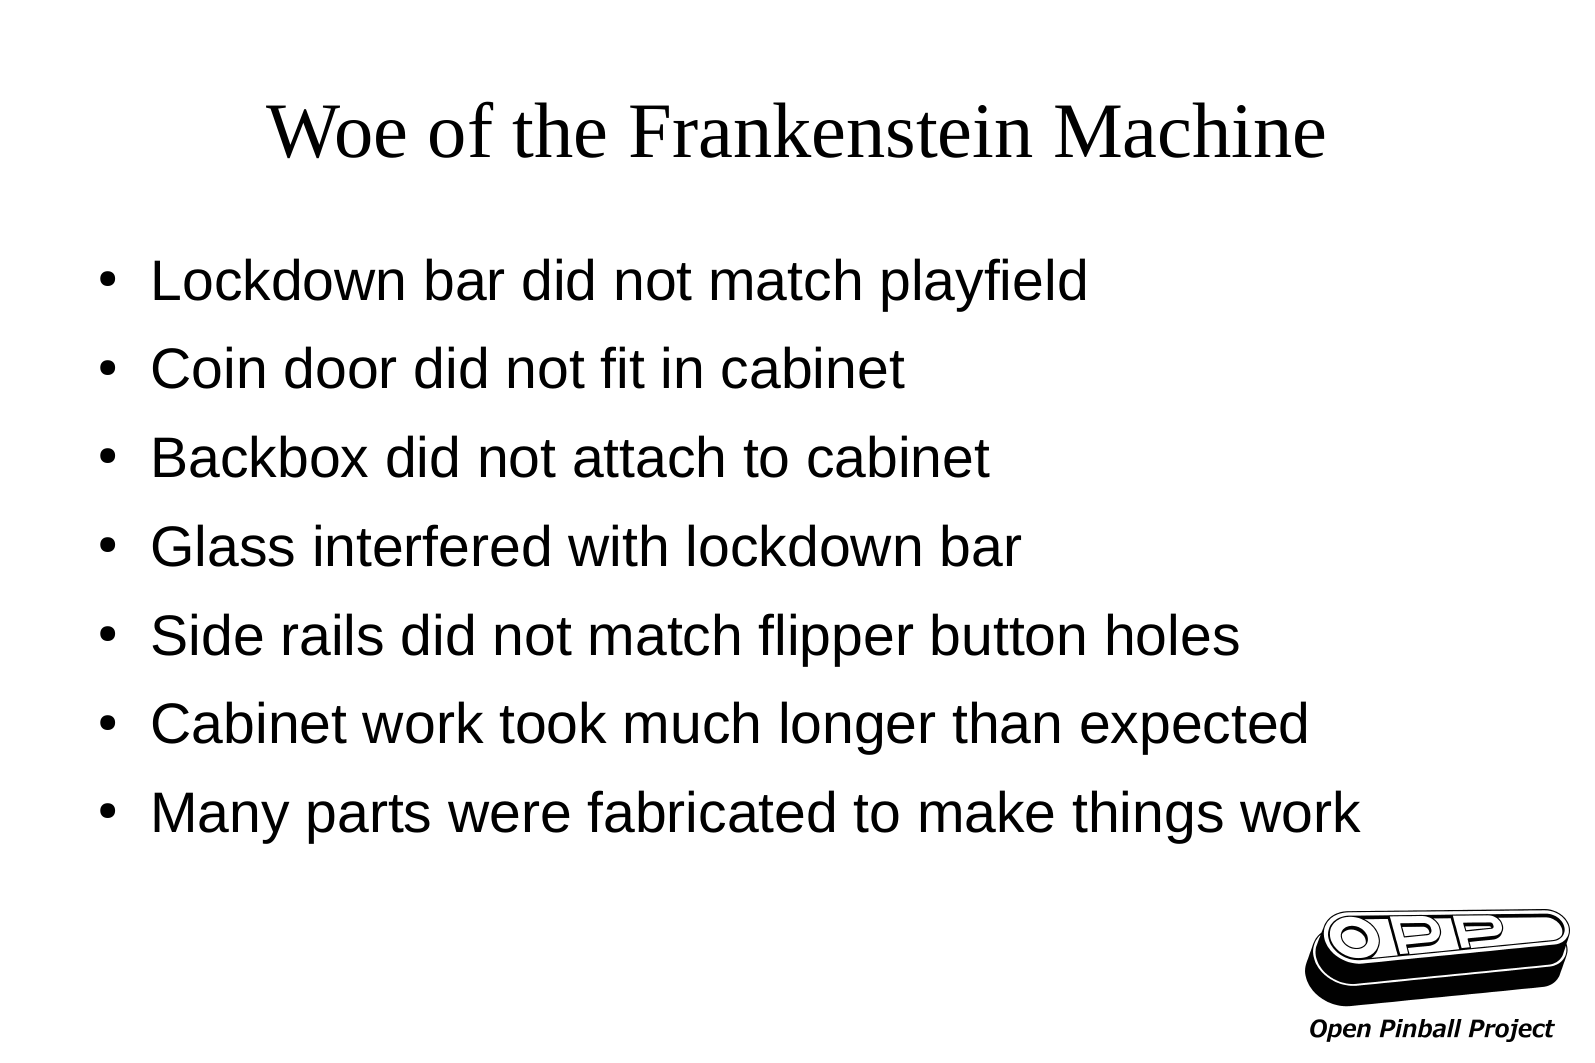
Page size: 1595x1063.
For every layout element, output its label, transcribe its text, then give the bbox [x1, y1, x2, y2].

list Lockdown bar did not match playfield Coin door did not fit in cabinet Backbox did not attach to cabinet Glass interfered with lockdown bar Side rails did not match flipper button holes Cabinet work took much longer than expected Many parts were fabricated to make things work [79, 248, 1515, 951]
title Woe of the Frankenstein Machine [79, 42, 1515, 220]
picture [1305, 909, 1570, 1042]
